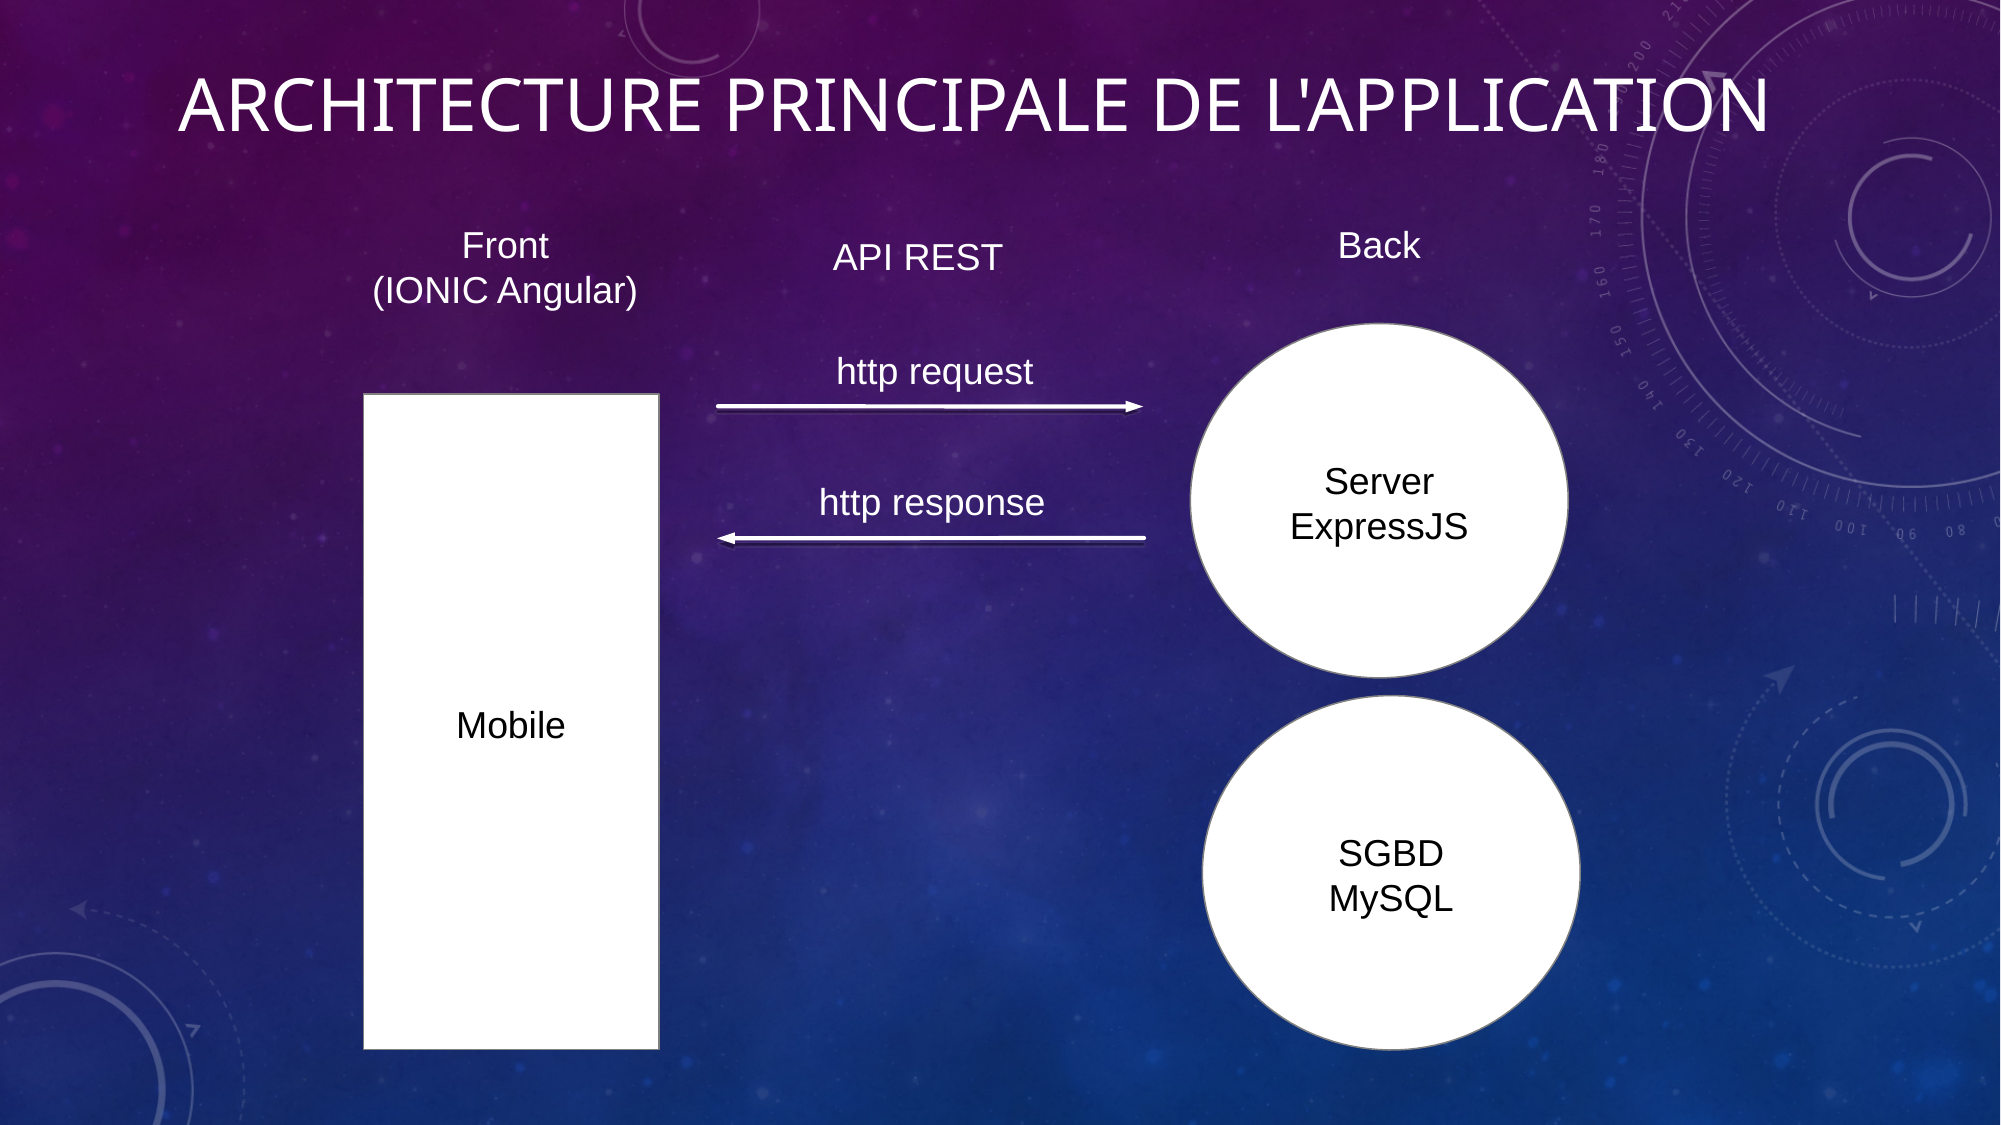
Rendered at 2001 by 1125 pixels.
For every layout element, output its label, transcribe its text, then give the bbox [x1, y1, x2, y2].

text_box http response [804, 467, 1061, 525]
text_box Server ExpressJS [1190, 332, 1569, 678]
text_box http request [821, 337, 1049, 395]
text_box API REST [811, 223, 1026, 280]
text_box SGBD MySQL [1202, 695, 1581, 1051]
text_box Front (IONIC Angular) [340, 211, 671, 337]
title Architecture principale de l'application [163, 15, 1826, 189]
text_box Mobile [363, 394, 659, 1050]
text_box Back [1320, 211, 1439, 337]
